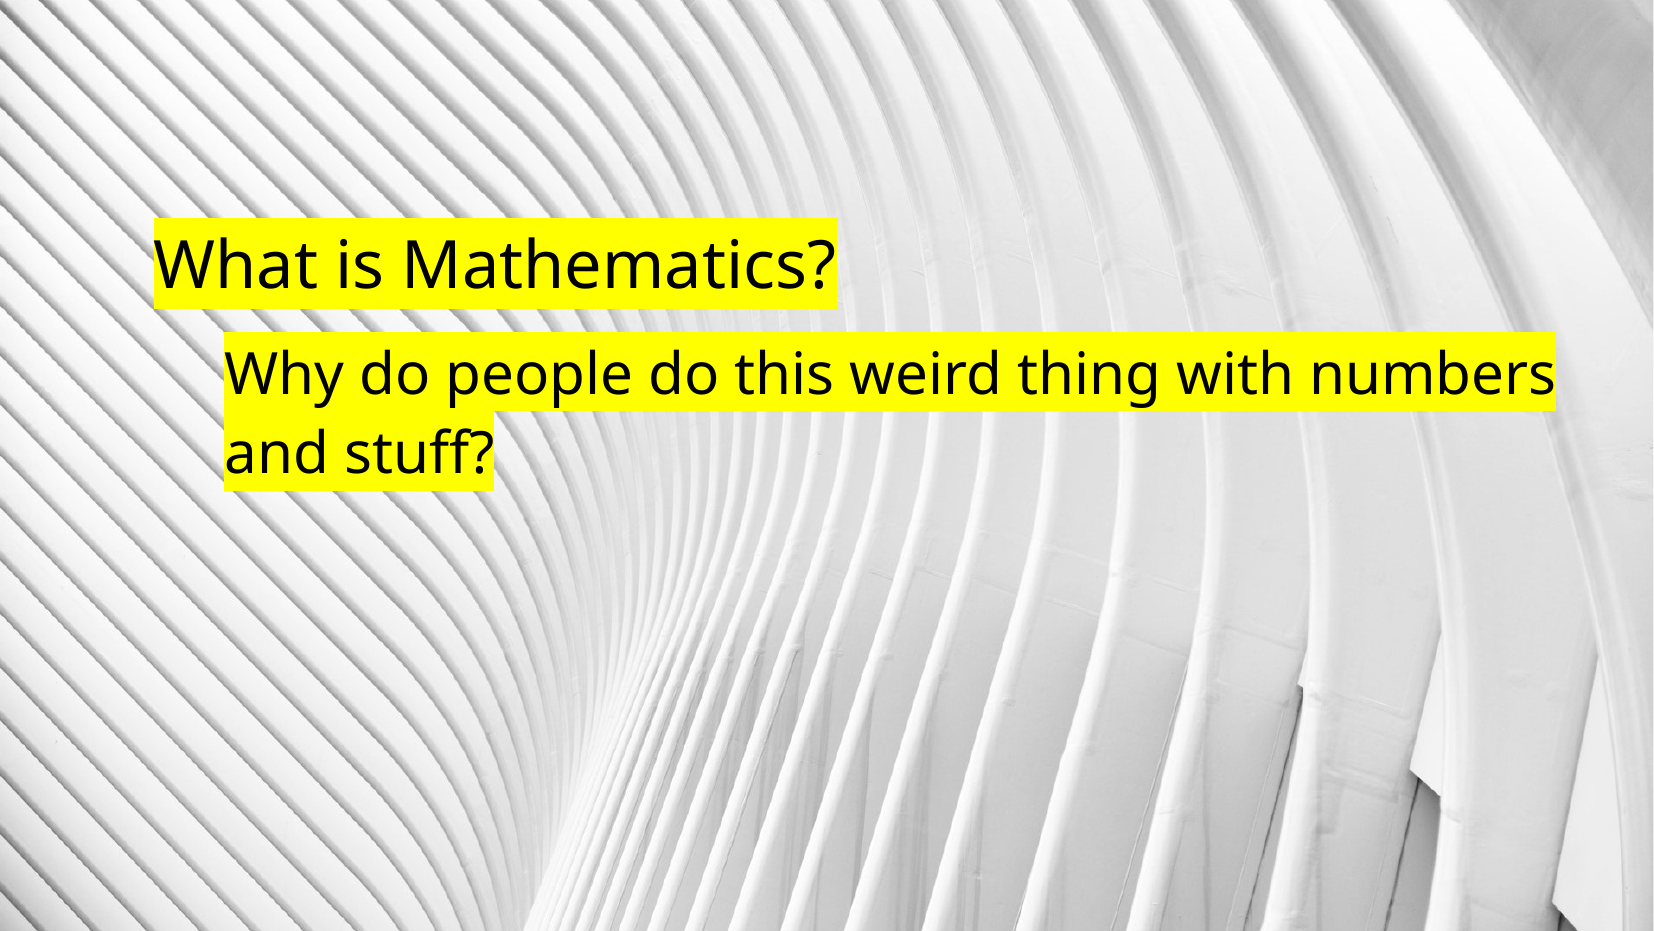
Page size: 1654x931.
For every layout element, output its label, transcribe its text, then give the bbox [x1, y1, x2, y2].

list What is Mathematics? Why do people do this weird thing with numbers and stuff? [82, 217, 1571, 758]
picture [0, 0, 1654, 931]
